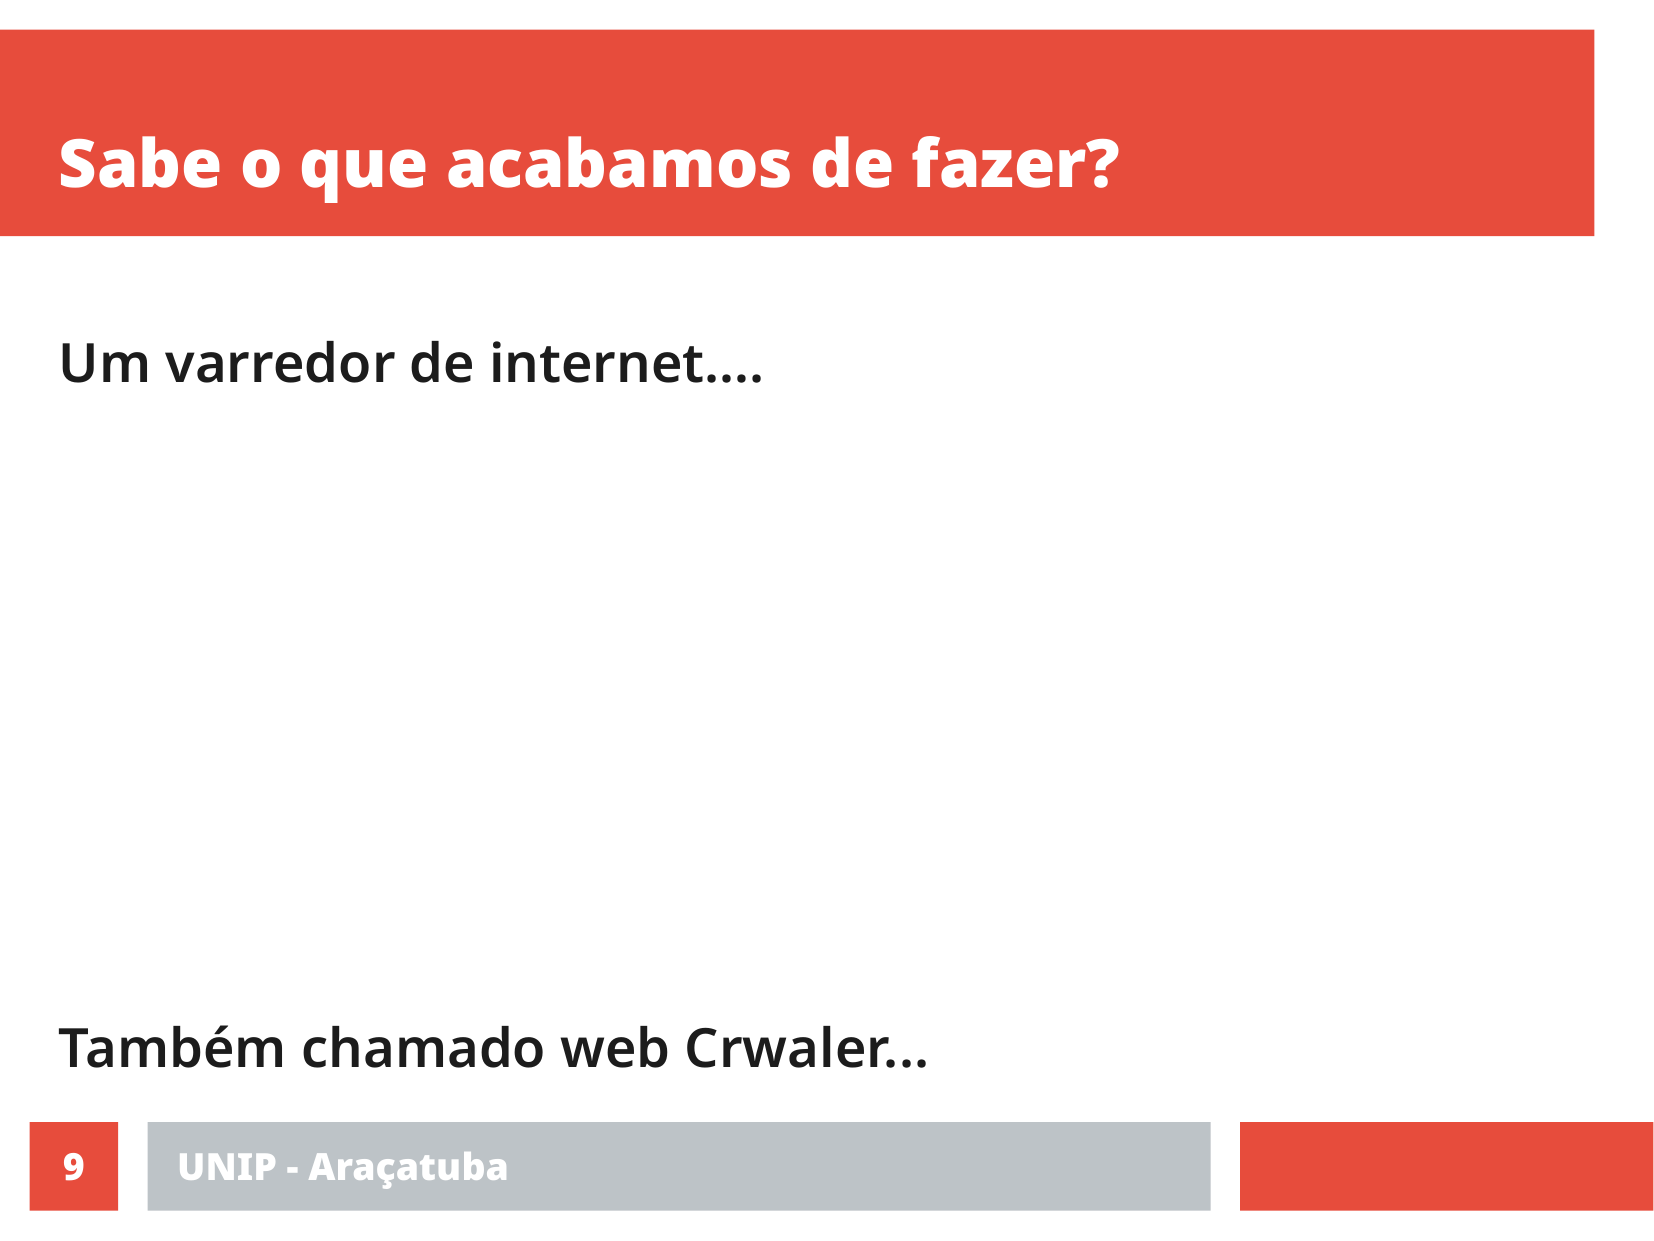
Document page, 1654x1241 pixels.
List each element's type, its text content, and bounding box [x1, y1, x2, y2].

list Um varredor de internet…. Também chamado web Crwaler... [59, 324, 1565, 1093]
title Sabe o que acabamos de fazer? [59, 59, 1595, 207]
